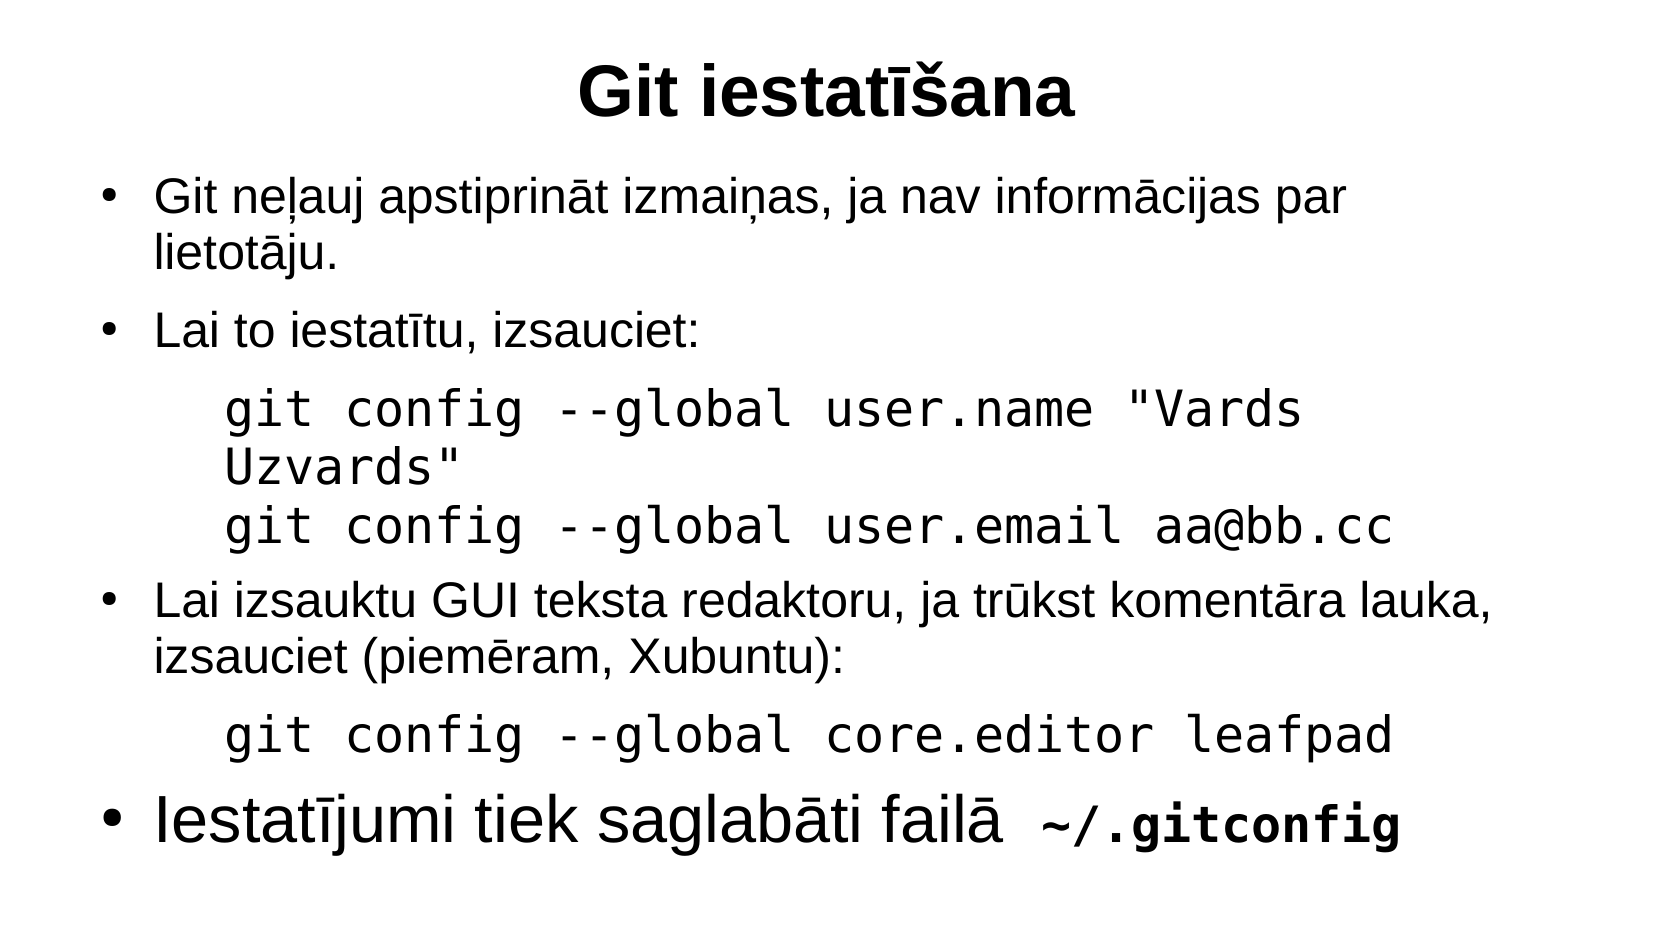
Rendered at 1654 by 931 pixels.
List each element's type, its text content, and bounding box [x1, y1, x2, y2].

list Git neļauj apstiprināt izmaiņas, ja nav informācijas par lietotāju. Lai to iestatītu, izsauciet: git config --global user.name "Vards Uzvards" git config --global user.email aa@bb.cc Lai izsauktu GUI teksta redaktoru, ja trūkst komentāra lauka, izsauciet (piemēram, Xubuntu): git config --global core.editor leafpad Iestatījumi tiek saglabāti failā ~/.gitconfig [82, 168, 1538, 889]
title Git iestatīšana [82, 37, 1571, 147]
